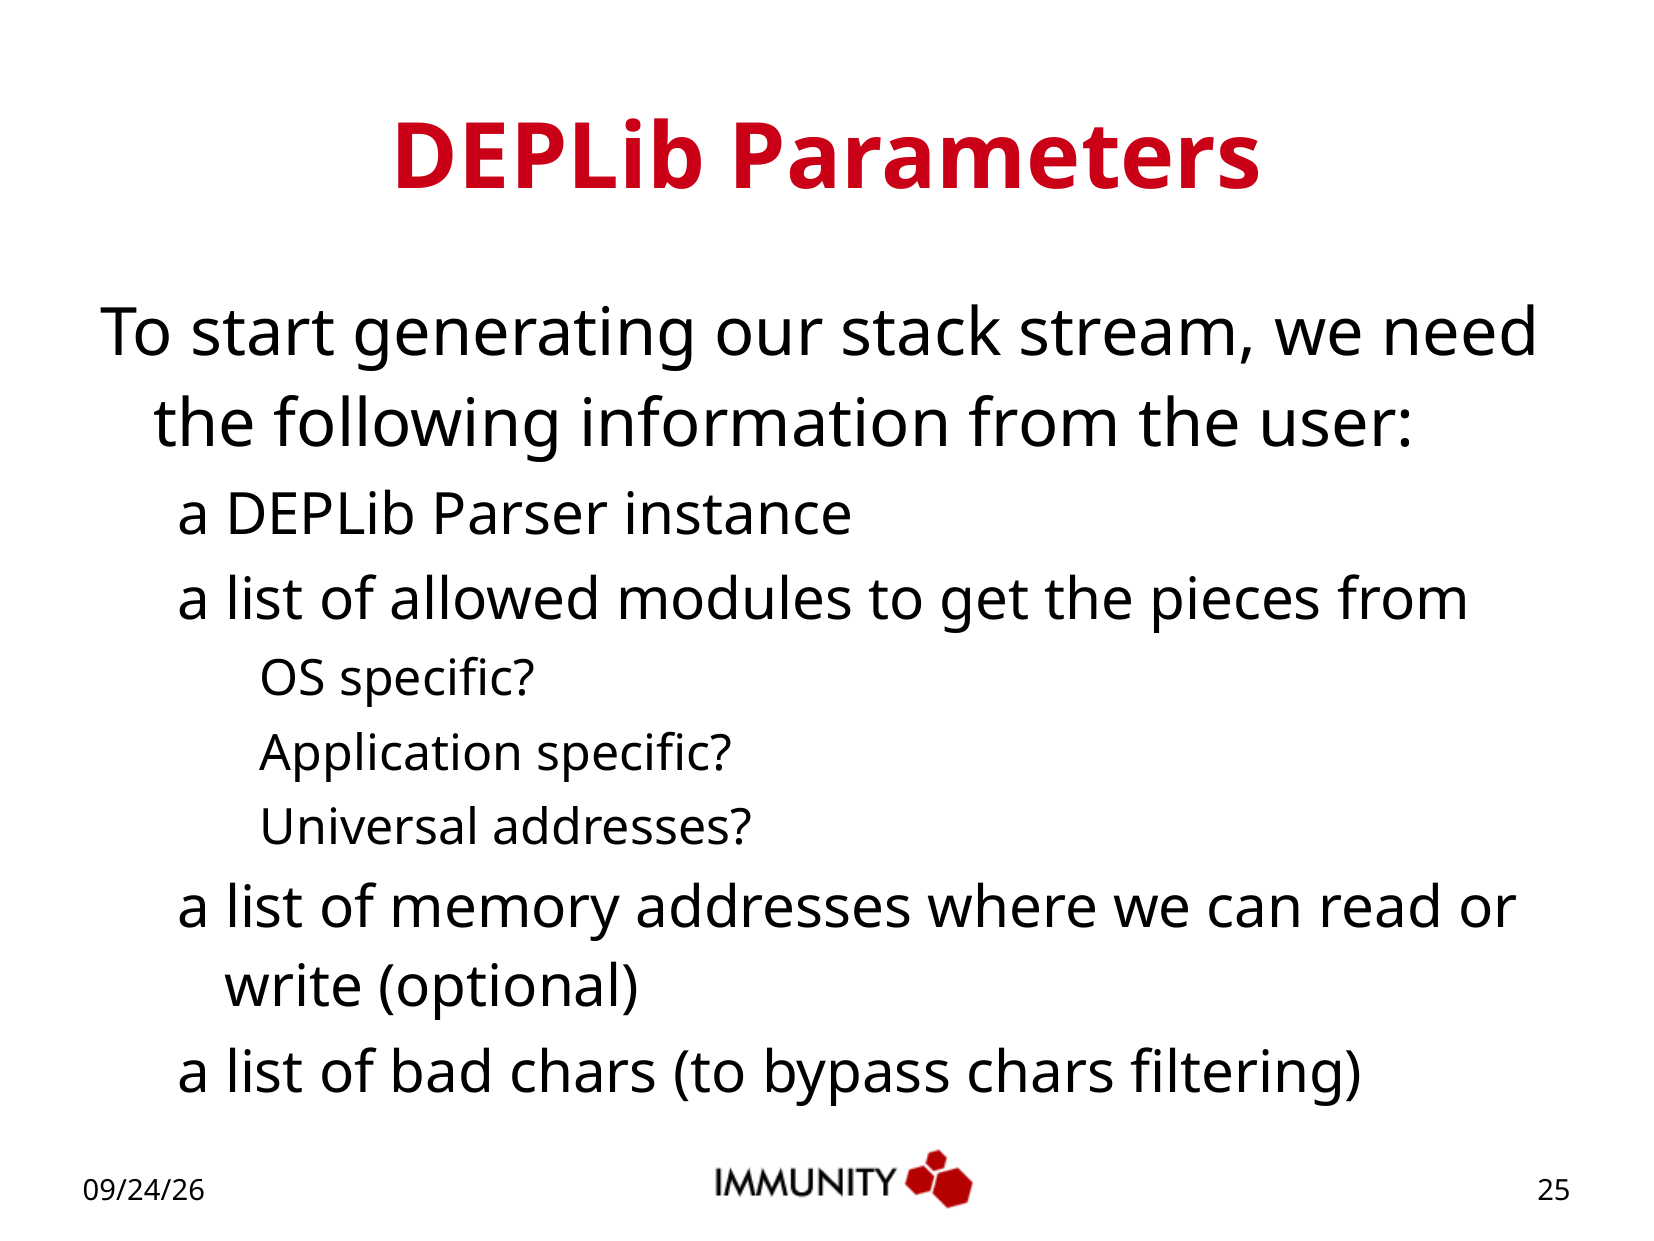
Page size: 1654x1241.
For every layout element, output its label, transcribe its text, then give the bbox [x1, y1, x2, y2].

list To start generating our stack stream, we need the following information from the user: a DEPLib Parser instance a list of allowed modules to get the pieces from OS specific? Application specific? Universal addresses? a list of memory addresses where we can read or write (optional) a list of bad chars (to bypass chars filtering) [82, 284, 1571, 1088]
title DEPLib Parameters [82, 56, 1571, 250]
picture [694, 1130, 984, 1235]
